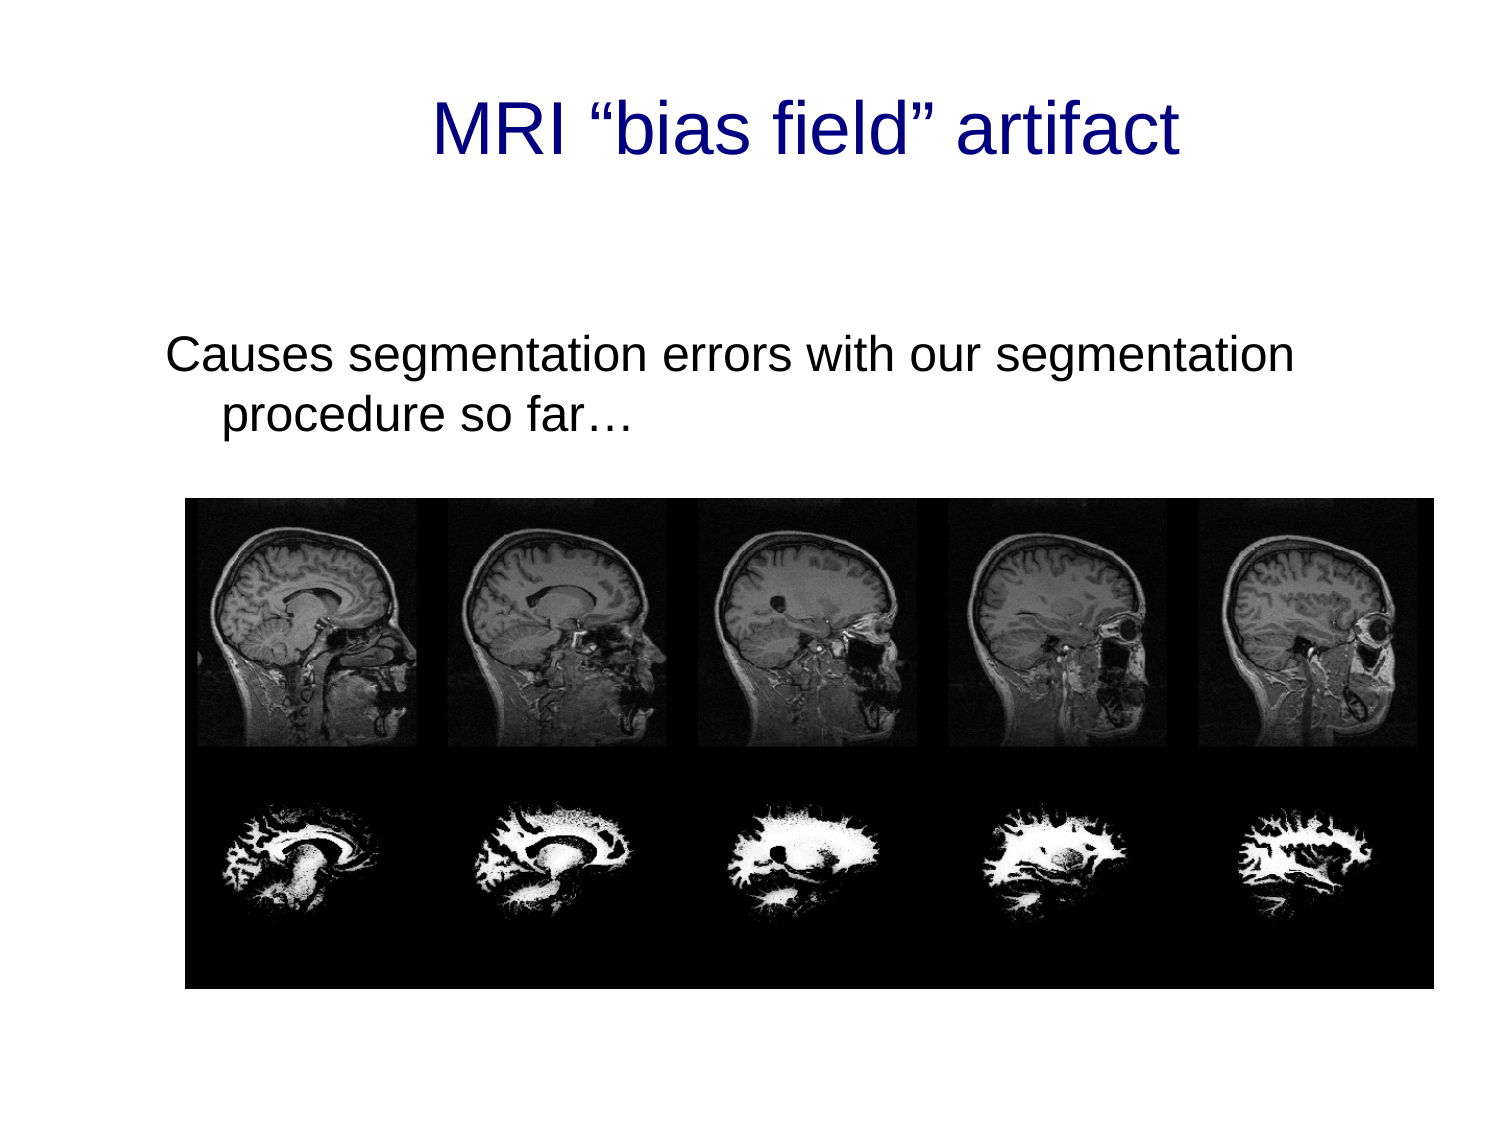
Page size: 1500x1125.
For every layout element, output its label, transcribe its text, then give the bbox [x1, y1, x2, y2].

picture [185, 498, 1434, 989]
title MRI “bias field” artifact [149, 65, 1463, 179]
list Causes segmentation errors with our segmentation procedure so far… [150, 313, 1463, 1002]
